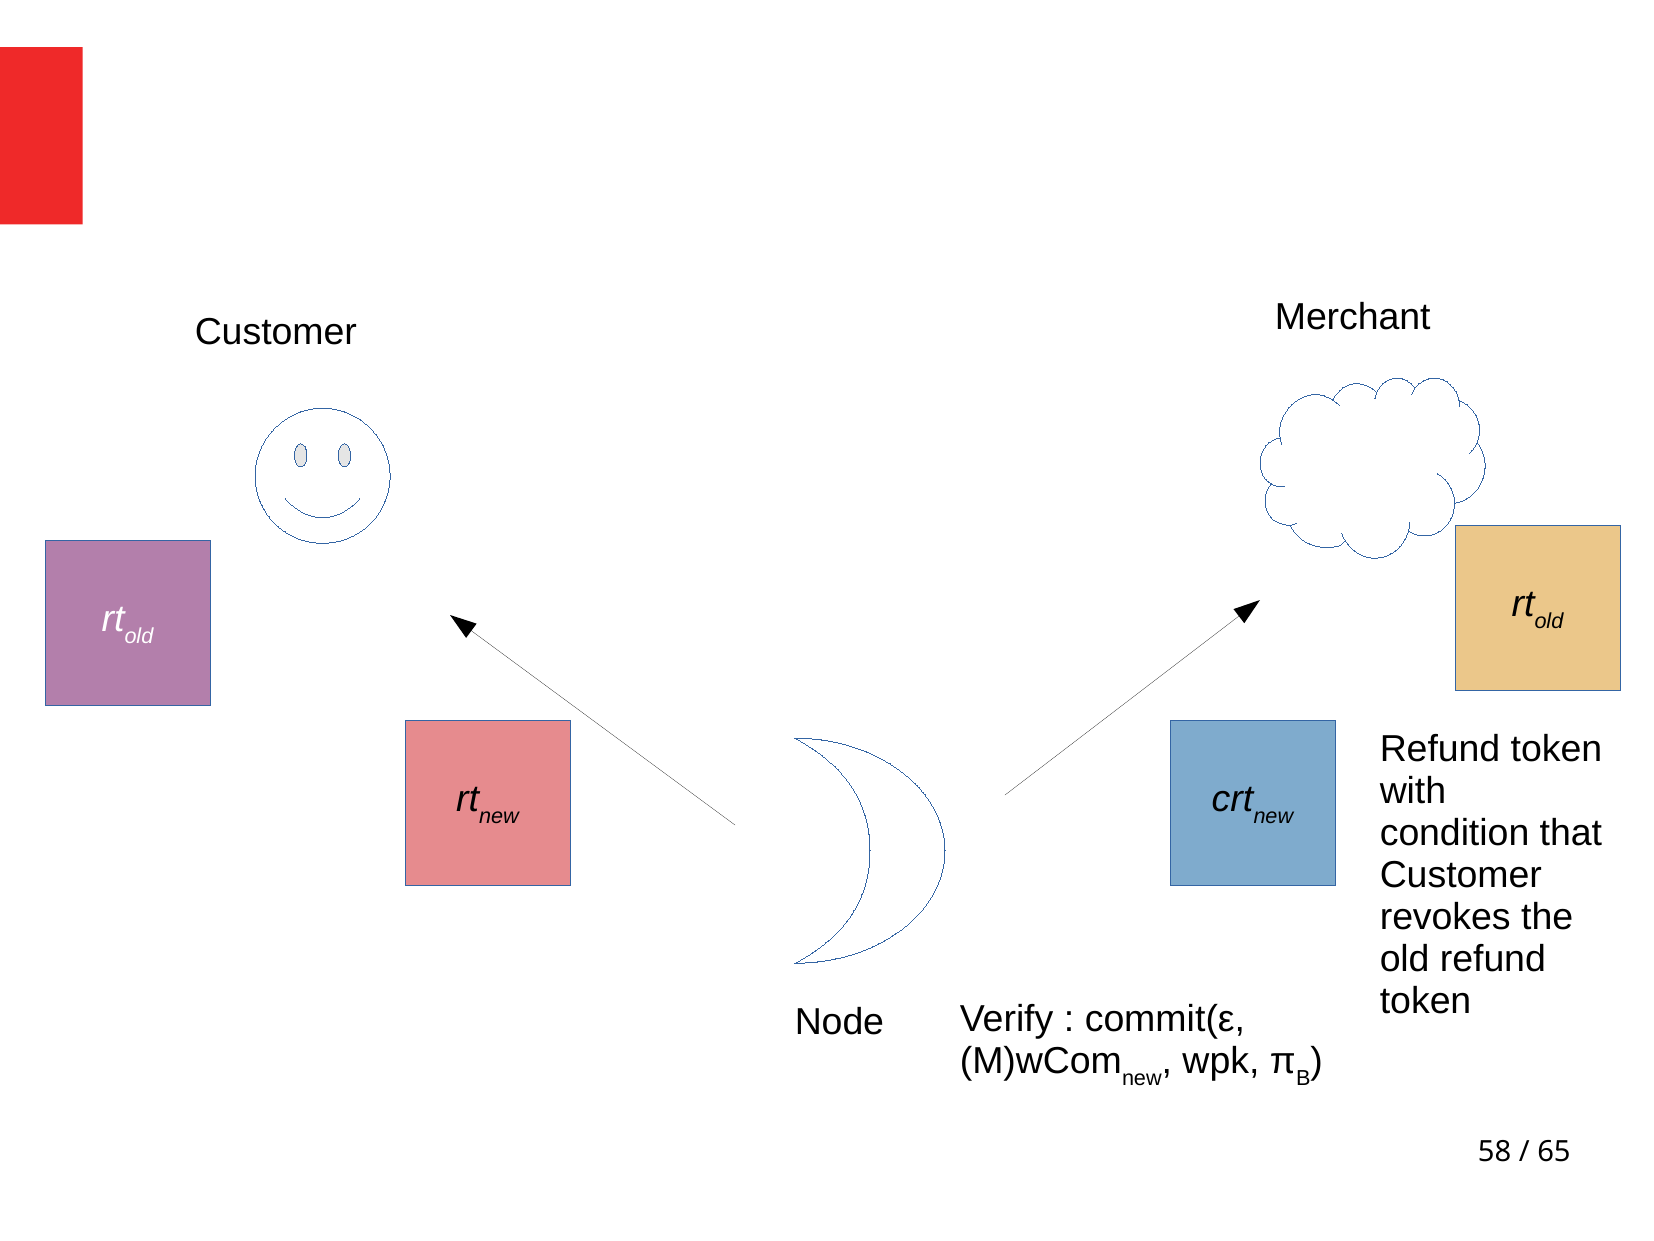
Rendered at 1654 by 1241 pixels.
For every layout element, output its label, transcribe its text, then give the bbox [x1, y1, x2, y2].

text_box [794, 738, 946, 964]
text_box Refund token with condition that Customer revokes the old refund token [1365, 720, 1621, 1029]
text_box crtnew [1170, 720, 1336, 886]
text_box Customer [180, 303, 451, 361]
text_box [255, 408, 391, 544]
text_box [1260, 378, 1486, 559]
text_box rtnew [405, 720, 571, 886]
text_box rtold [45, 540, 211, 706]
text_box rtold [1455, 525, 1621, 691]
text_box Node [780, 993, 945, 1051]
text_box Merchant [1260, 288, 1546, 346]
text_box Verify : commit(ε, (M)wComnew, wpk, πB) [945, 990, 1441, 1098]
